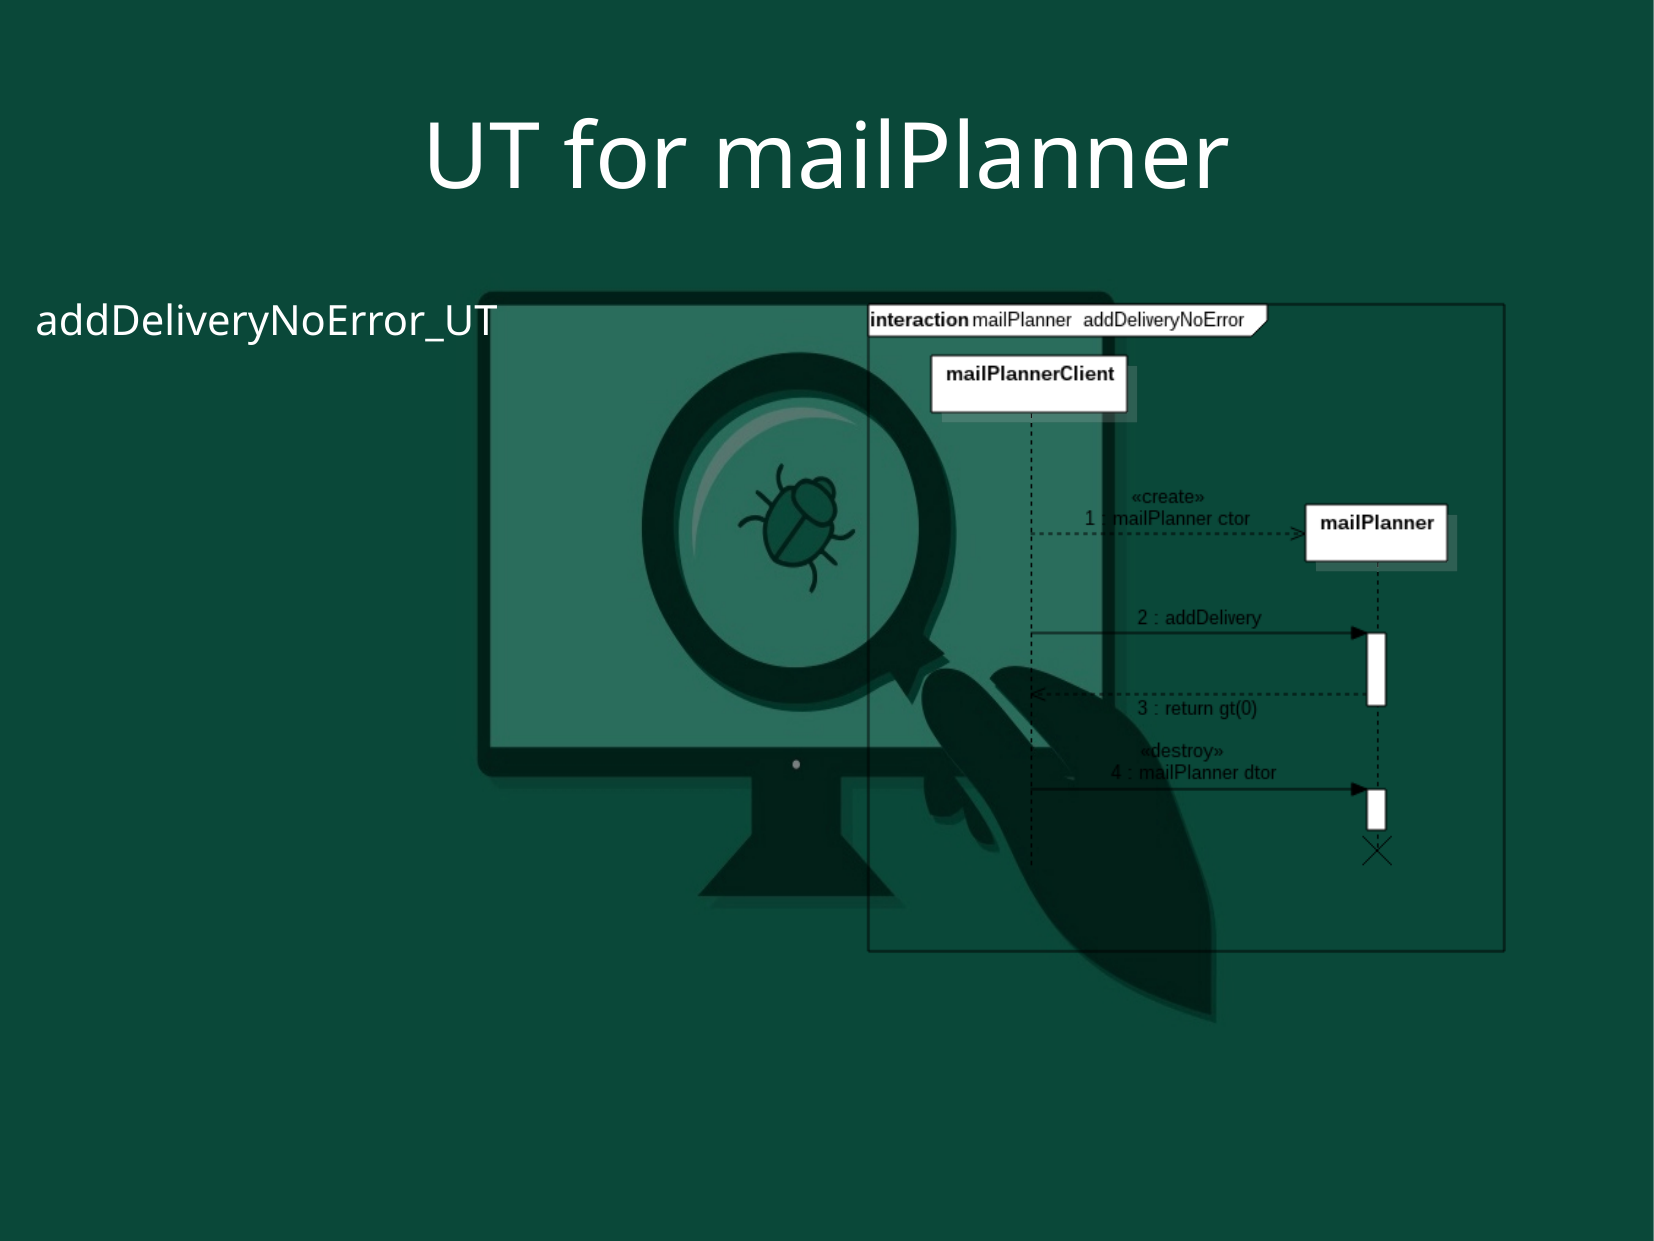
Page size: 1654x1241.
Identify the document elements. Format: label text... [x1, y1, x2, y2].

picture [0, 0, 1654, 1241]
list addDeliveryNoError_UT [35, 290, 846, 1010]
title UT for mailPlanner [82, 49, 1571, 257]
